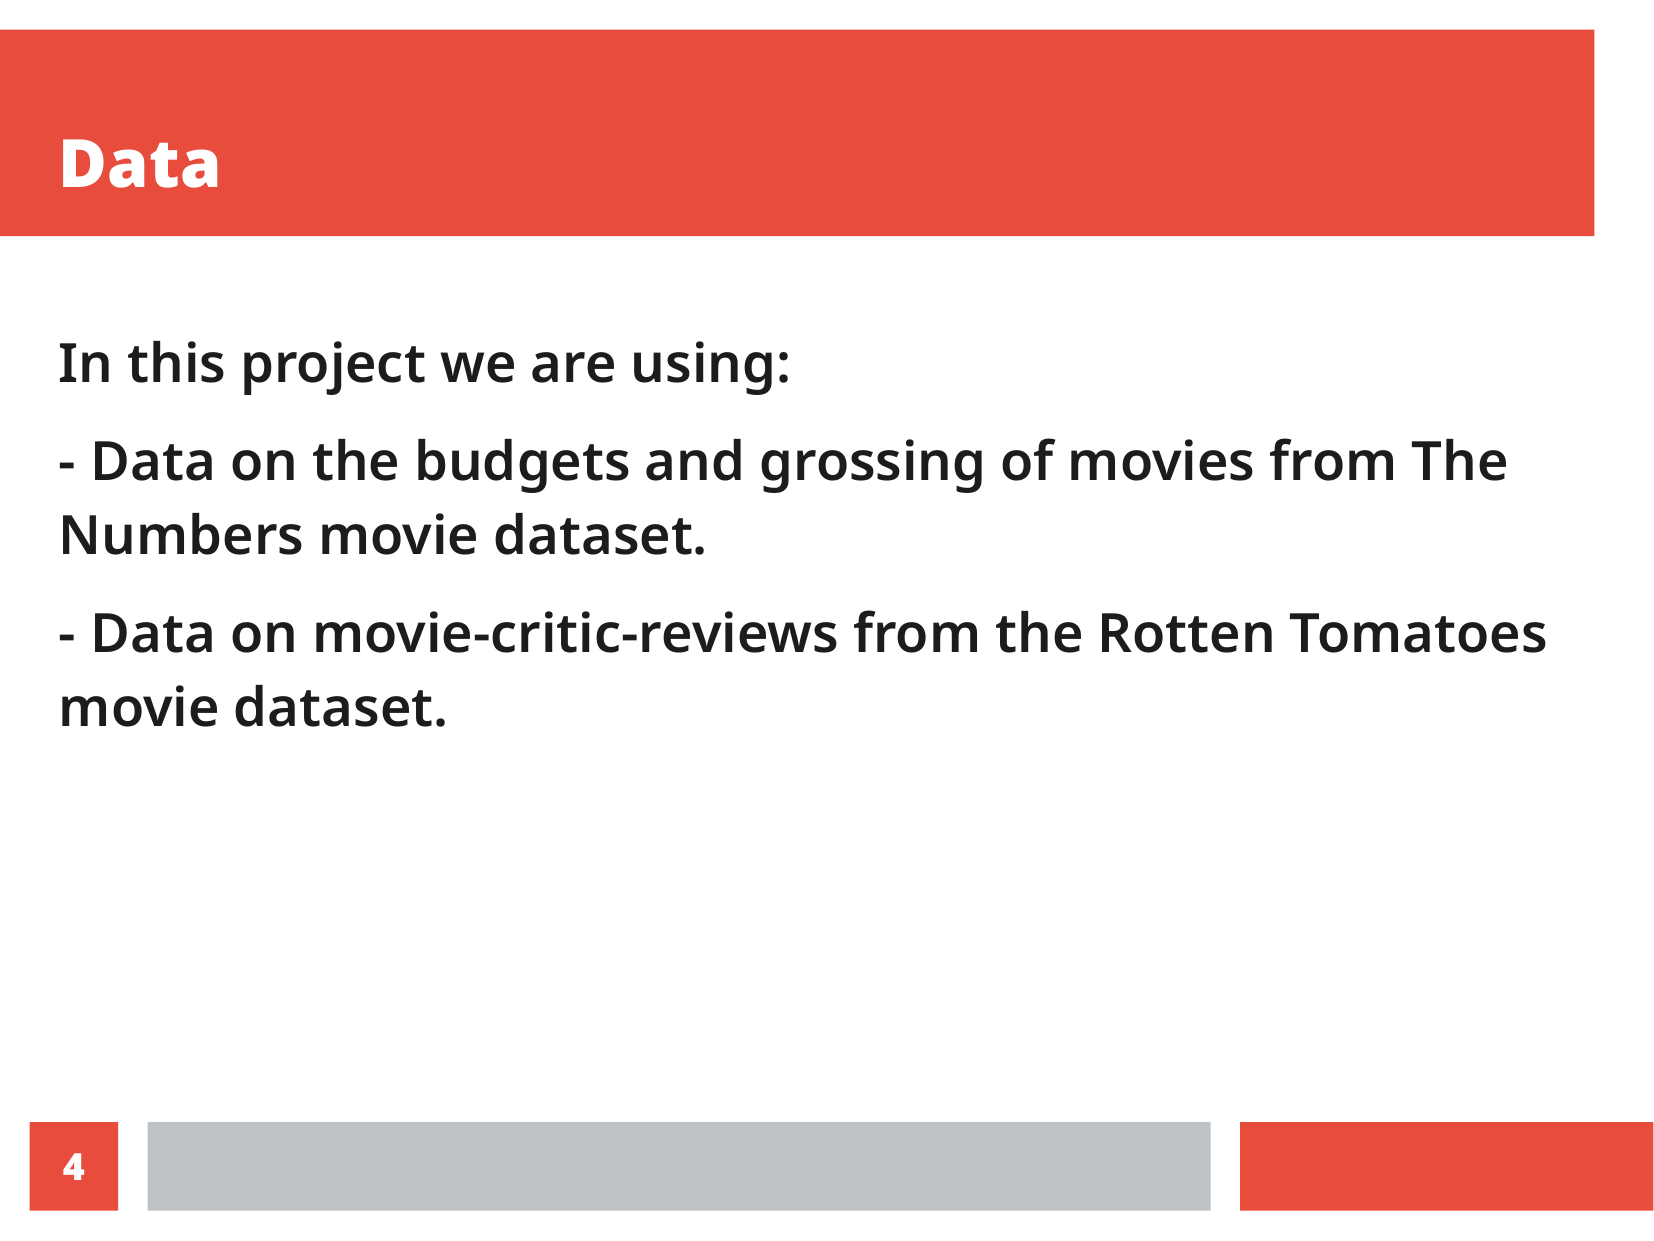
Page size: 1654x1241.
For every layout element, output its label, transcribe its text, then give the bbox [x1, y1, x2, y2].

title Data [59, 59, 1595, 207]
list In this project we are using: - Data on the budgets and grossing of movies from The Numbers movie dataset. - Data on movie-critic-reviews from the Rotten Tomatoes movie dataset. [59, 324, 1565, 1093]
